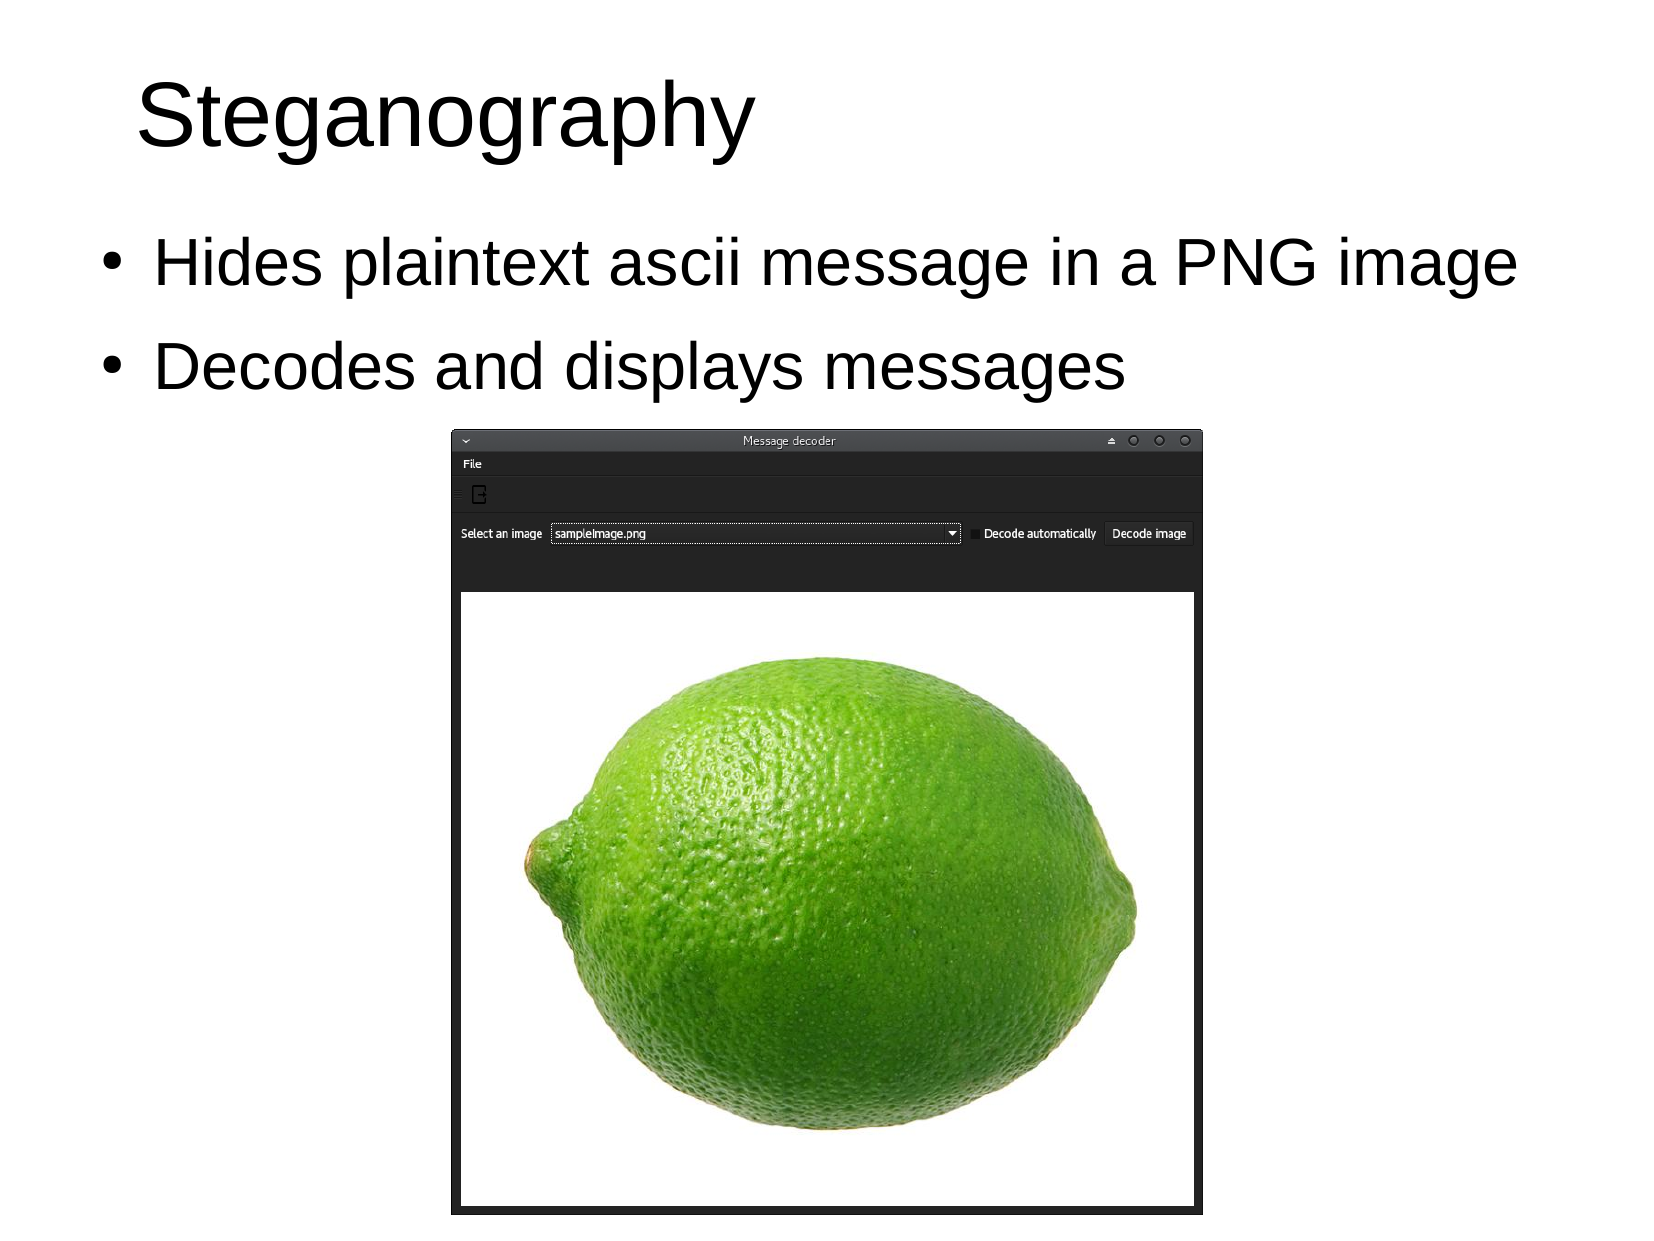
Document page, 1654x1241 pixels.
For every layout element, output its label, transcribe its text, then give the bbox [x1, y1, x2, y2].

title Steganography [135, 49, 1571, 181]
picture [451, 429, 1203, 1216]
list Hides plaintext ascii message in a PNG image Decodes and displays messages [82, 225, 1571, 1216]
